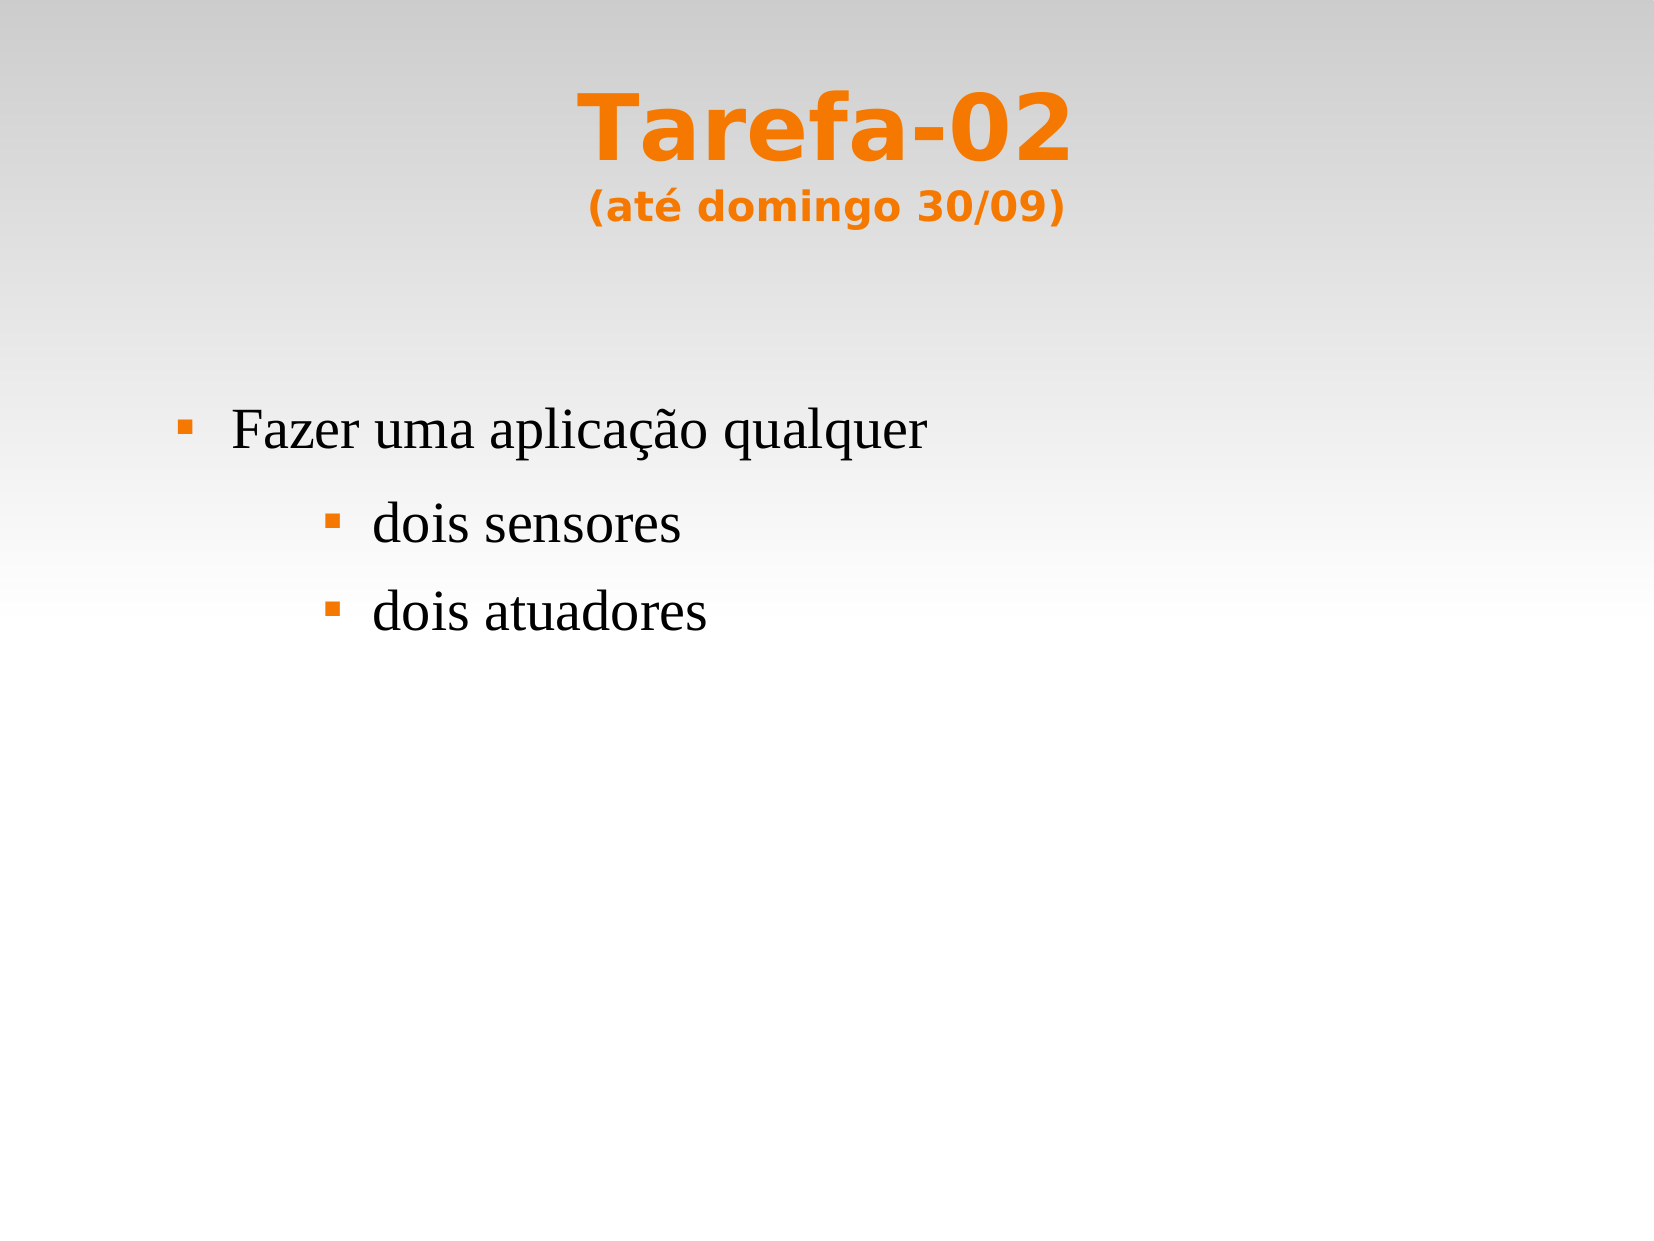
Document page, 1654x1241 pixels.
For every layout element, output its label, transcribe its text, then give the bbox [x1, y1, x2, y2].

title Tarefa-02 (até domingo 30/09) [82, 49, 1571, 257]
list Fazer uma aplicação qualquer dois sensores dois atuadores [89, 302, 1576, 1121]
